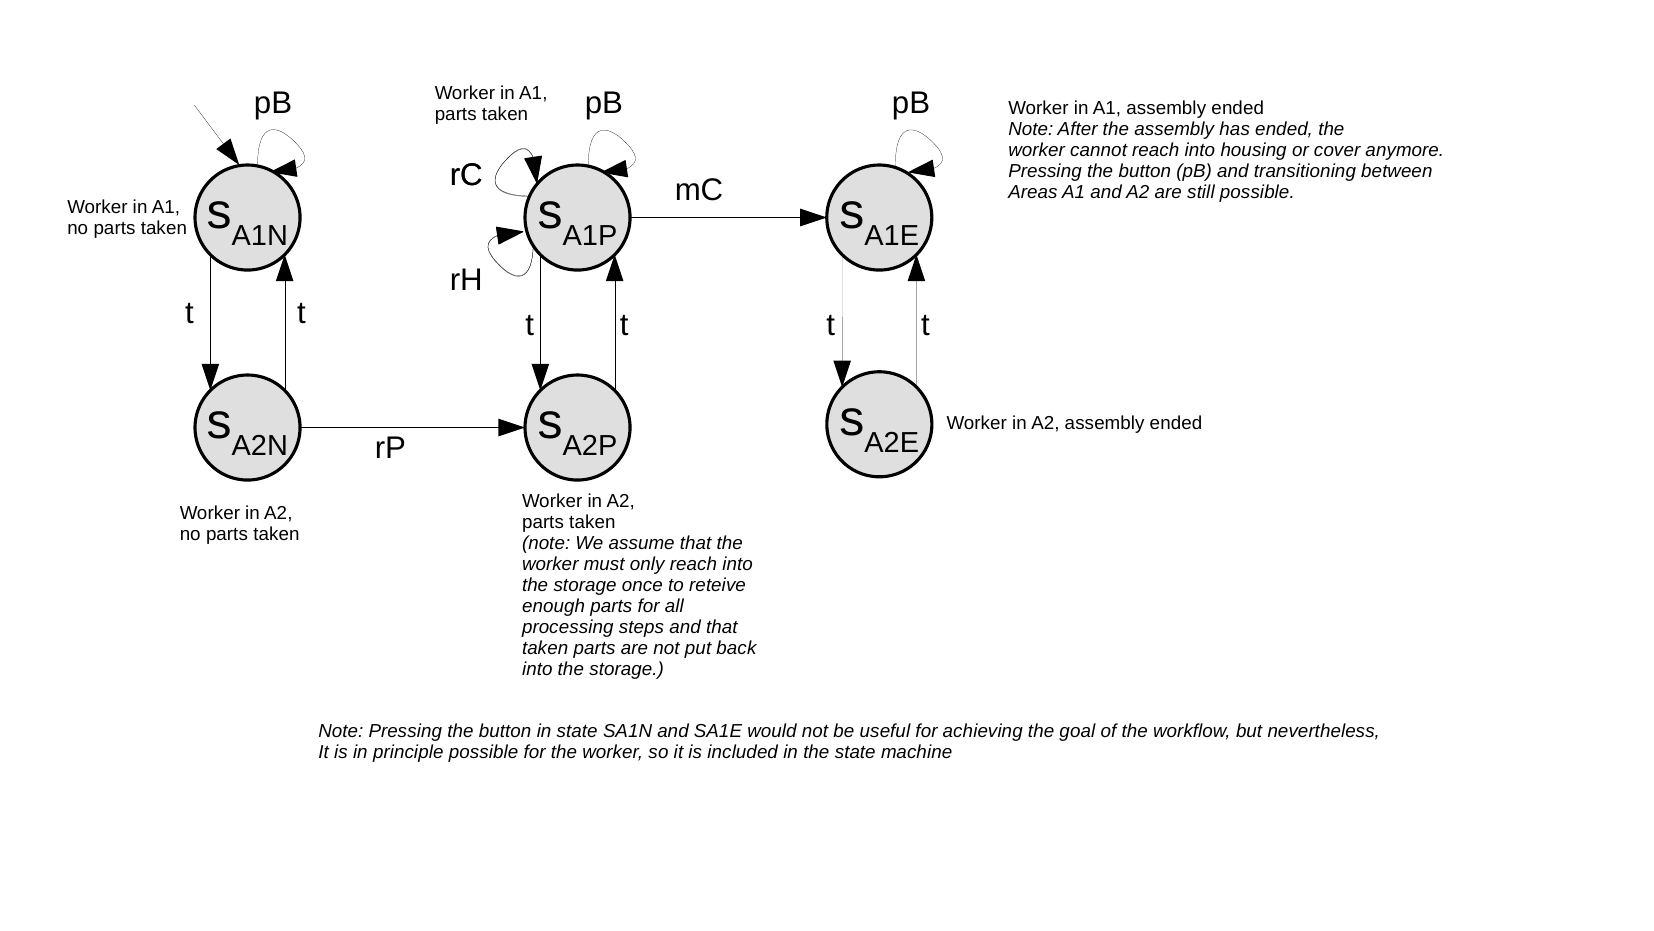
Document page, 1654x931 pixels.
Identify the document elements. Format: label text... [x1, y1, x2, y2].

text_box Worker in A2, no parts taken [165, 495, 315, 552]
text_box sA1E [826, 165, 932, 271]
text_box sA2E [826, 371, 931, 477]
text_box sA1N [195, 165, 301, 271]
text_box pB [239, 77, 308, 135]
text_box Worker in A1, parts taken [420, 75, 570, 132]
text_box t [906, 300, 947, 357]
text_box Worker in A2, assembly ended [931, 405, 1217, 462]
text_box mC [660, 165, 739, 222]
text_box rH [492, 255, 503, 267]
text_box pB [570, 78, 638, 136]
text_box Note: Pressing the button in state SA1N and SA1E would not be useful for achieving the goal of the workflow, but nevertheless, It is in principle possible for the worker, so it is included in the state machine [303, 713, 1395, 924]
text_box t [170, 288, 211, 346]
text_box rH [435, 255, 503, 312]
text_box Worker in A1, no parts taken [52, 189, 202, 246]
text_box t [510, 300, 551, 357]
text_box Worker in A1, assembly ended Note: After the assembly has ended, the worker cannot reach into housing or cover anymore. Pressing the button (pB) and transitioning between Areas A1 and A2 are still possible. [993, 90, 1654, 301]
text_box Worker in A2, parts taken (note: We assume that the worker must only reach into the storage once to reteive enough parts for all processing steps and that taken parts are not put back into the storage.) [507, 483, 781, 688]
text_box pB [877, 77, 946, 135]
text_box t [282, 288, 323, 346]
text_box sA2N [195, 375, 301, 481]
text_box sA2P [525, 375, 631, 481]
text_box rP [360, 423, 428, 481]
text_box t [605, 300, 646, 357]
text_box rC [435, 149, 503, 207]
text_box t [811, 300, 852, 357]
text_box sA1P [525, 165, 631, 271]
